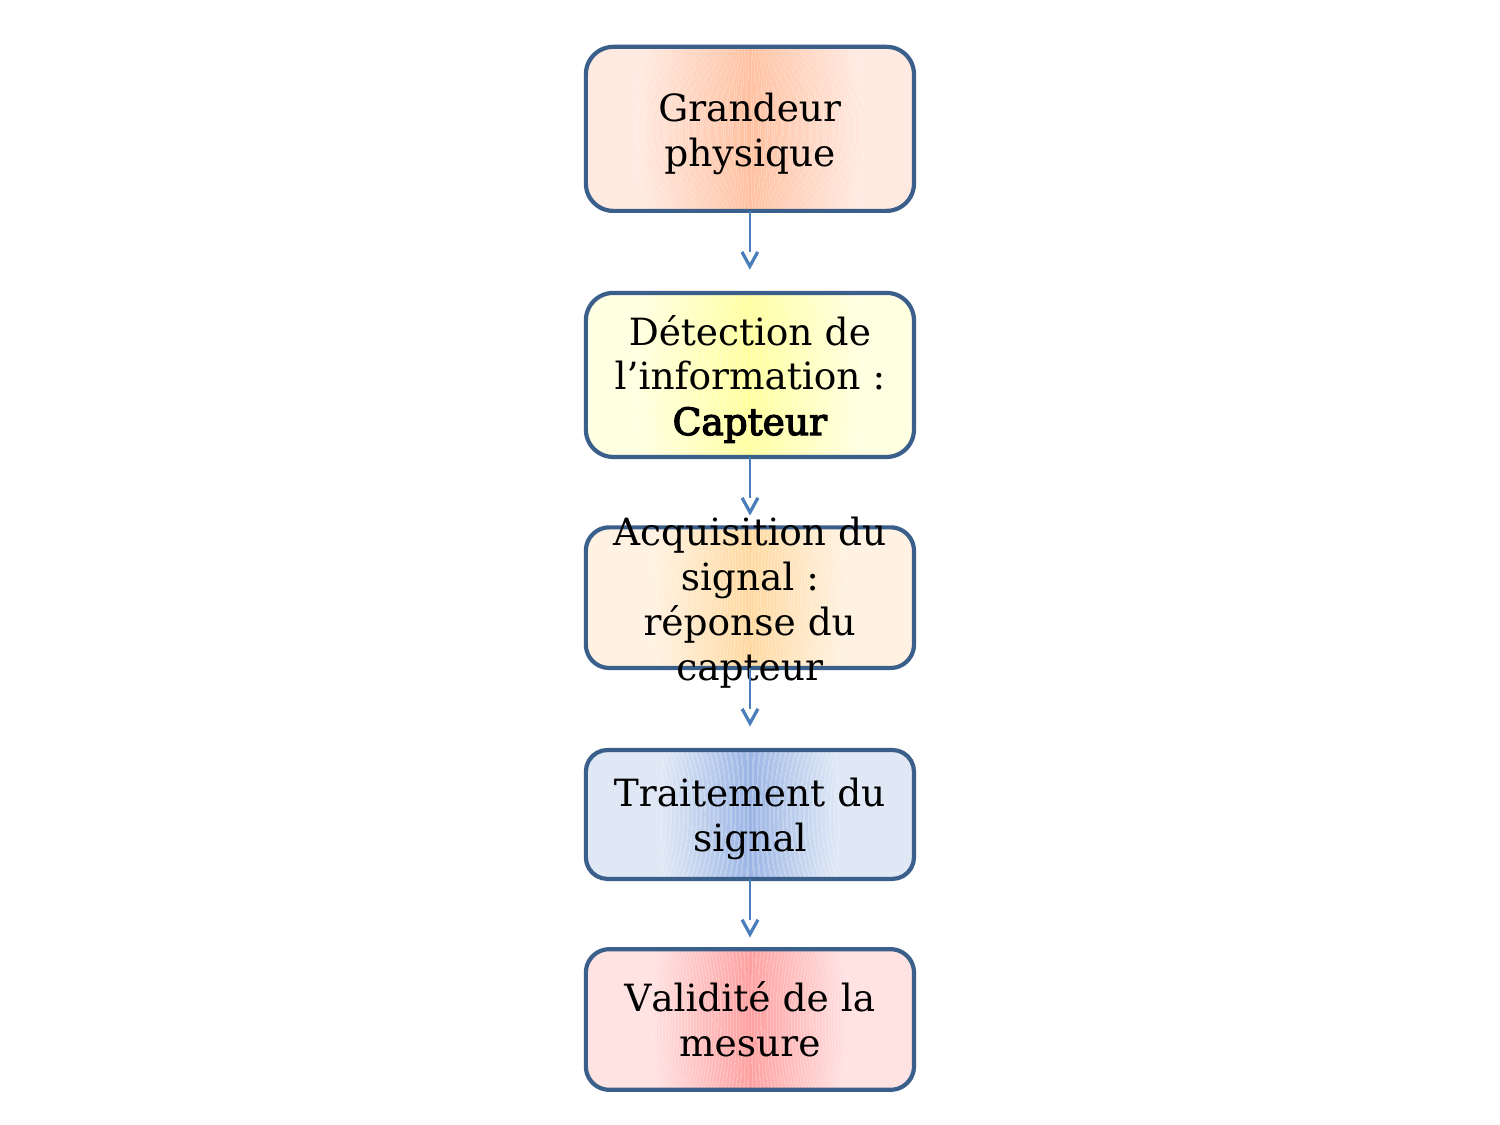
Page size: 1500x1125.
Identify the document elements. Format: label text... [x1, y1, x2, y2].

text_box Détection de l’information : Capteur [585, 292, 914, 457]
text_box Grandeur physique [585, 46, 914, 211]
text_box Traitement du signal [585, 750, 914, 879]
text_box Validité de la mesure [585, 949, 914, 1090]
text_box Acquisition du signal : réponse du capteur [585, 527, 914, 668]
